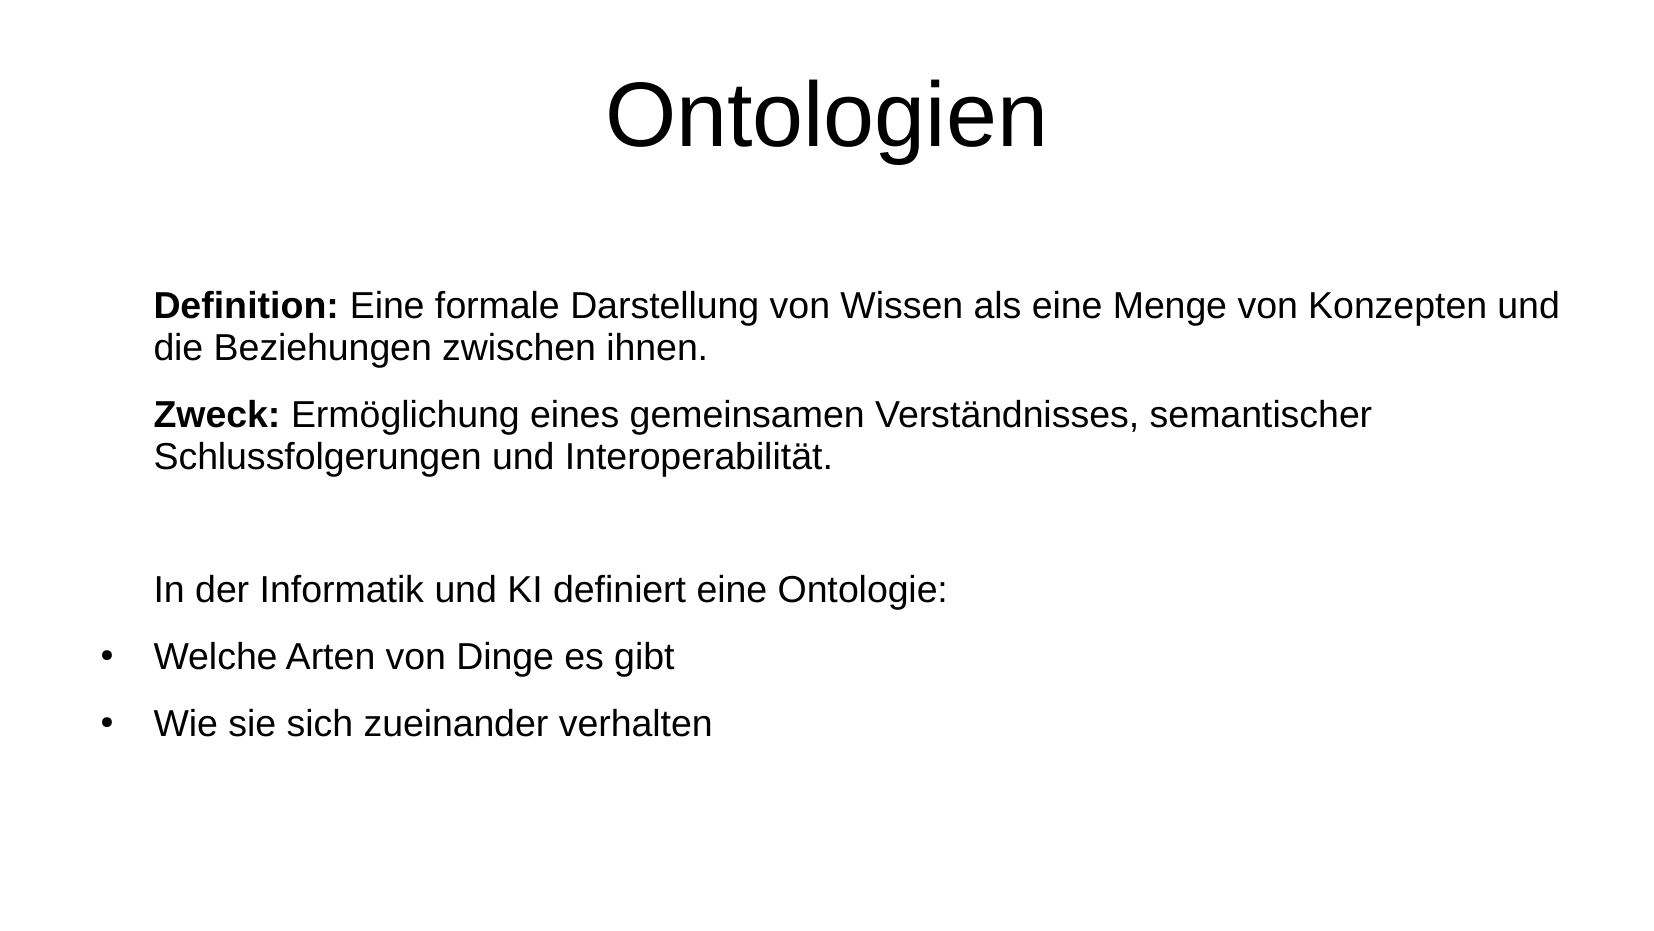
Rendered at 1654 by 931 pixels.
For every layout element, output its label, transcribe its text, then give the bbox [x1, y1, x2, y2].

list Definition: Eine formale Darstellung von Wissen als eine Menge von Konzepten und die Beziehungen zwischen ihnen. Zweck: Ermöglichung eines gemeinsamen Verständnisses, semantischer Schlussfolgerungen und Interoperabilität. In der Informatik und KI definiert eine Ontologie: Welche Arten von Dinge es gibt Wie sie sich zueinander verhalten [82, 217, 1571, 758]
title Ontologien [82, 37, 1571, 193]
